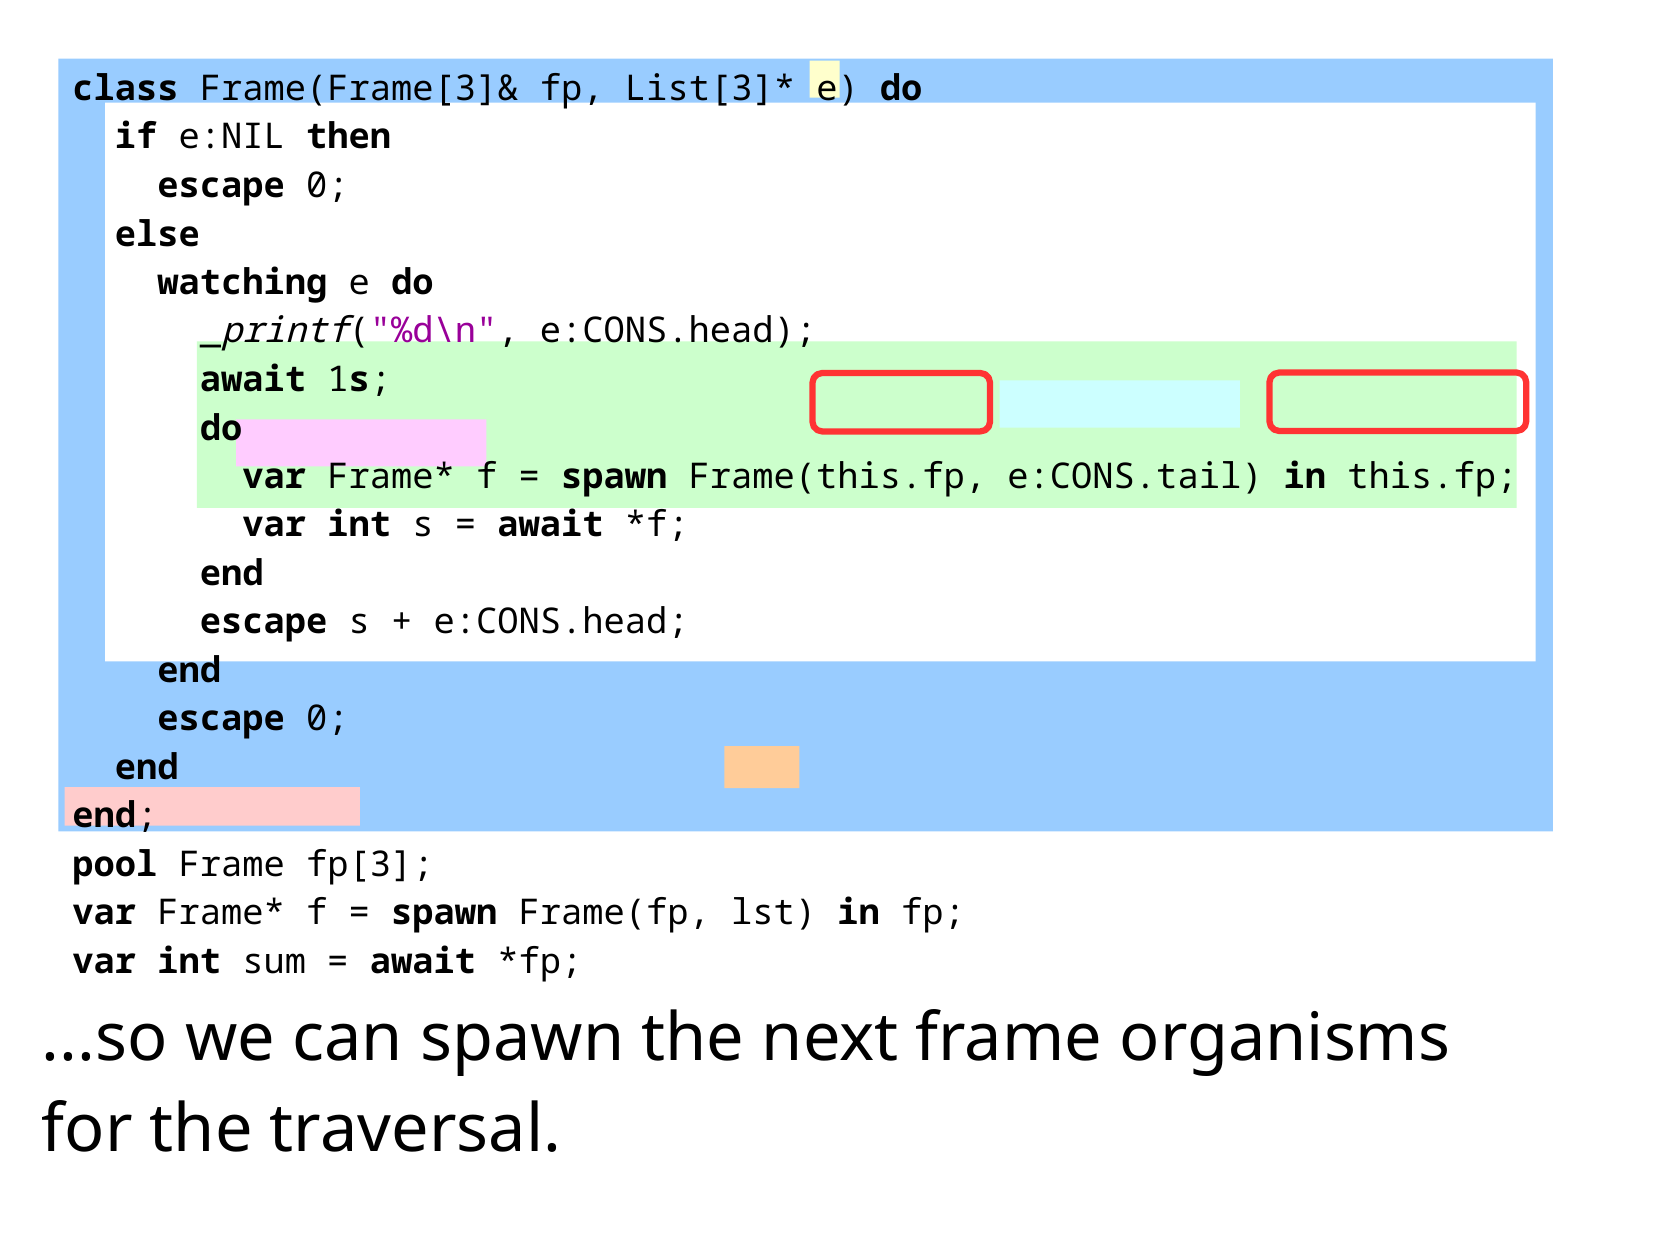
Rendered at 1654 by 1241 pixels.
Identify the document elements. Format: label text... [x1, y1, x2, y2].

text_box ...so we can spawn the next frame organisms for the traversal. [41, 989, 1613, 1187]
text_box class Frame(Frame[3]& fp, List[3]* e) do if e:NIL then escape 0; else watching e do _printf("%d\n", e:CONS.head); await 1s; do var Frame* f = spawn Frame(this.fp, e:CONS.tail) in this.fp; var int s = await *f; end escape s + e:CONS.head; end escape 0; end end; pool Frame fp[3]; var Frame* f = spawn Frame(fp, lst) in fp; var int sum = await *fp; [15, 55, 1555, 853]
